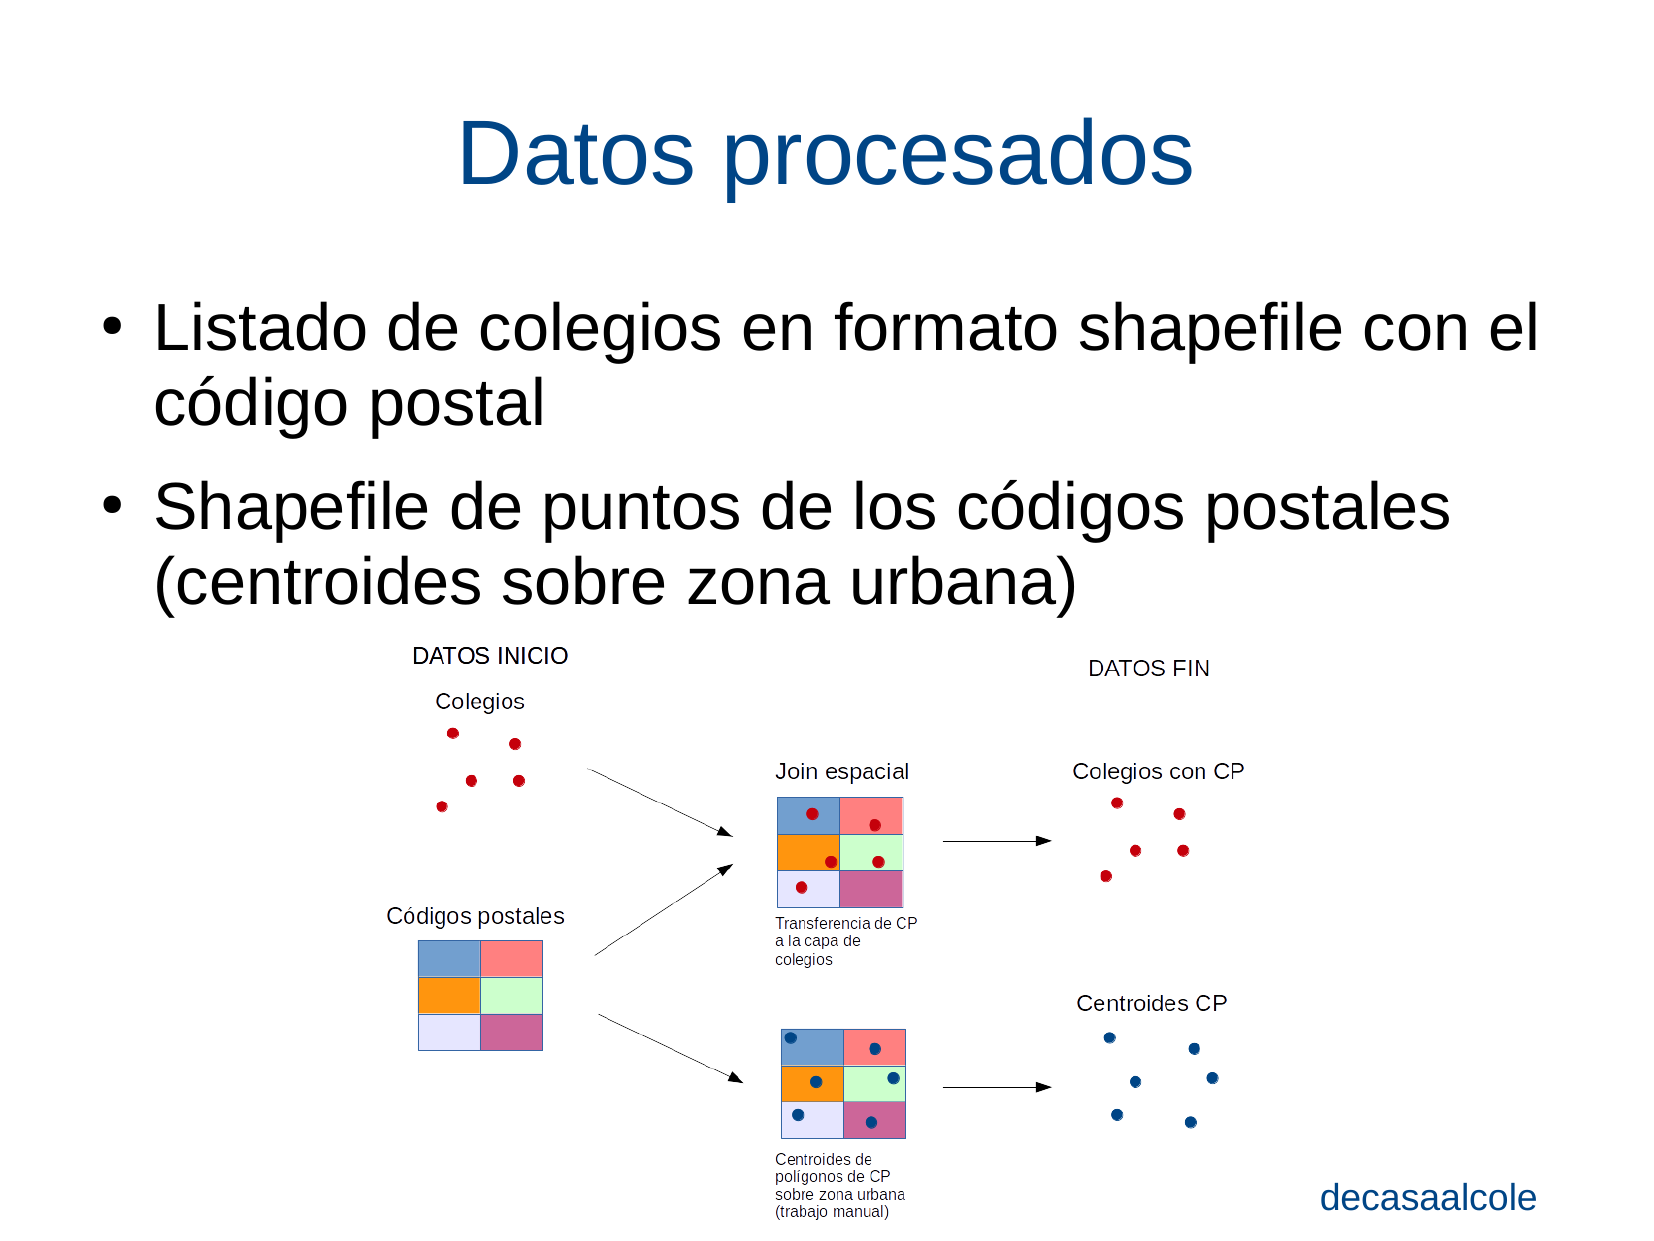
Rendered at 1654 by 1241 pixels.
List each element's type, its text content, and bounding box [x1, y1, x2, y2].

picture [377, 637, 1298, 1234]
text_box decasaalcole [1305, 1169, 1625, 1227]
list Listado de colegios en formato shapefile con el código postal Shapefile de puntos de los códigos postales (centroides sobre zona urbana) [82, 290, 1571, 1010]
title Datos procesados [82, 49, 1571, 257]
